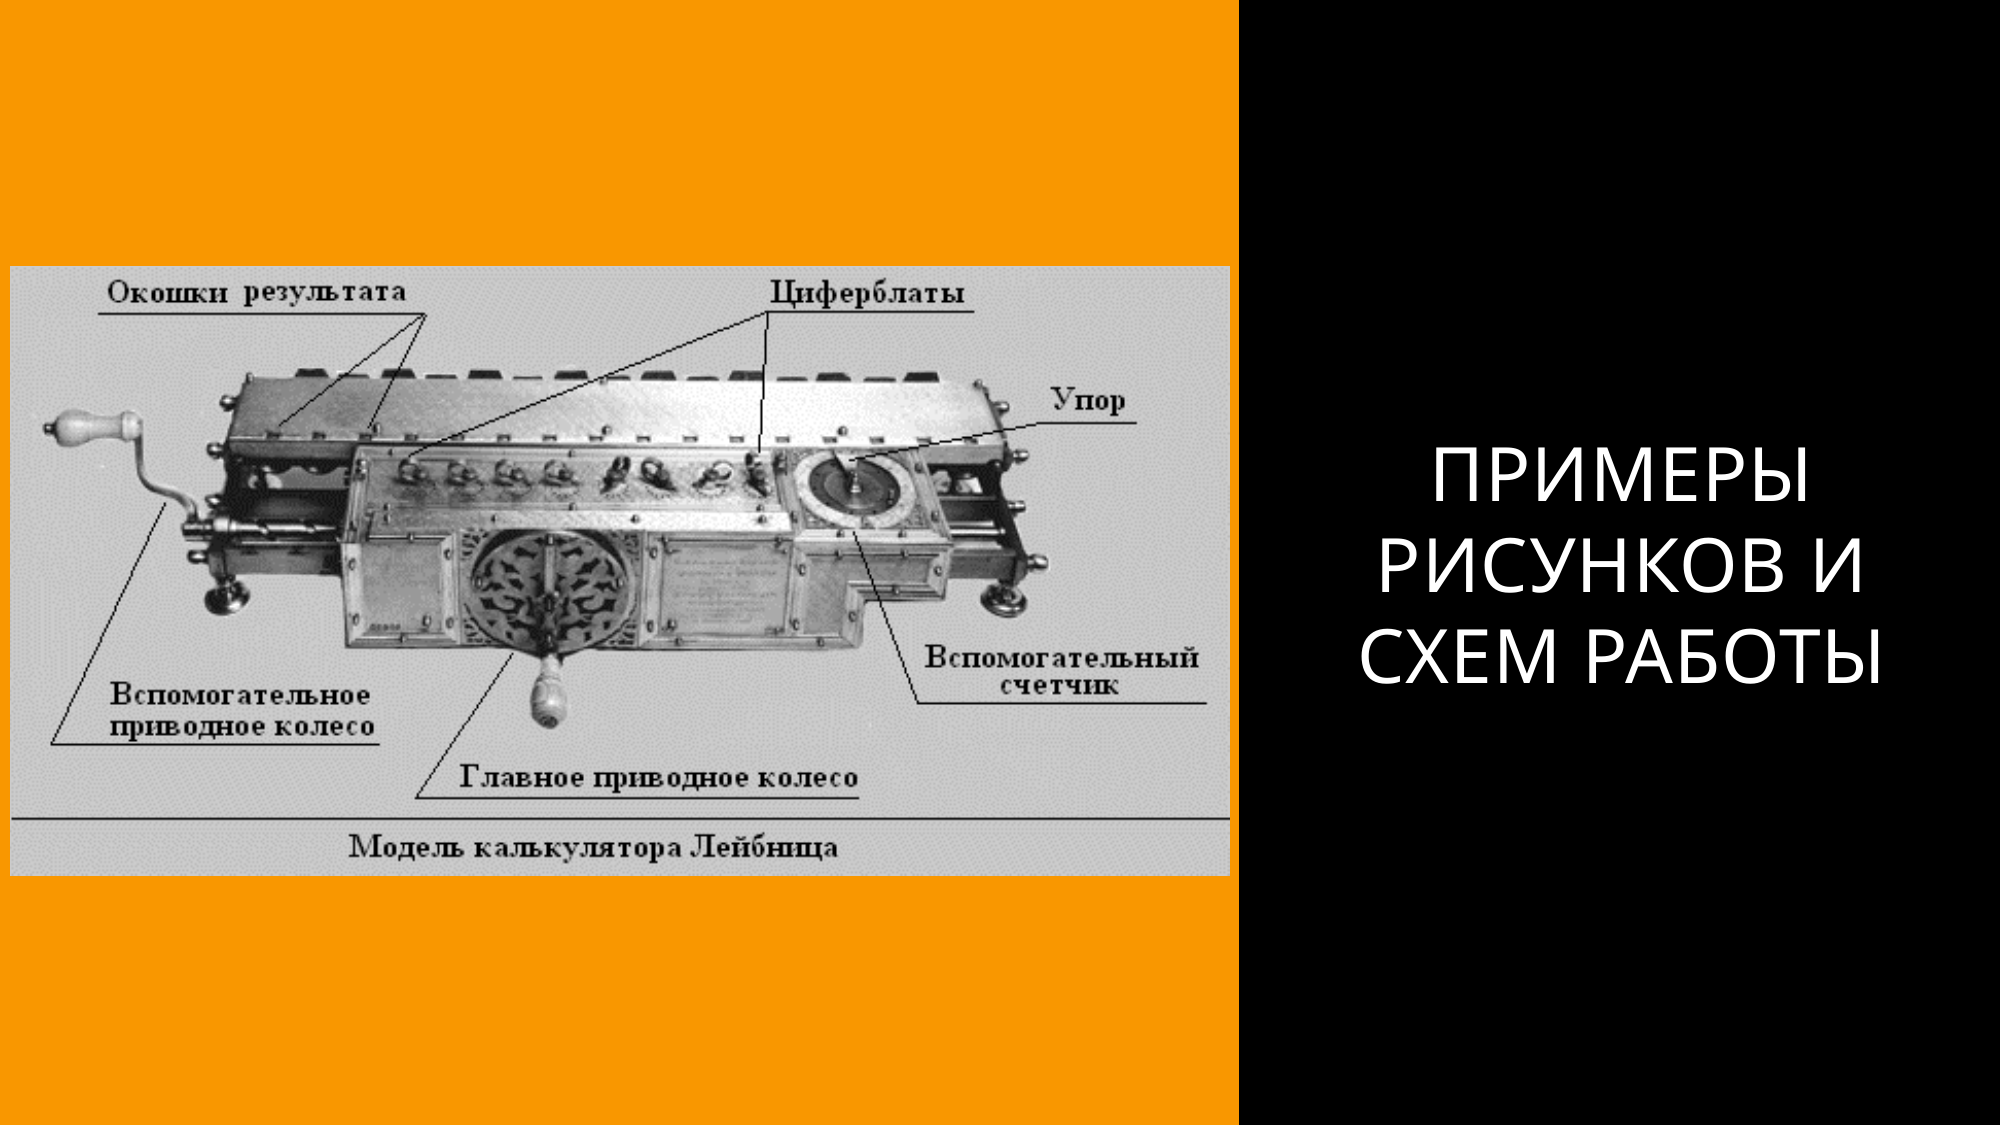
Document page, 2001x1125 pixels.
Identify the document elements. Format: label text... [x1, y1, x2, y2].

text_box [0, 0, 2000, 1125]
subtitle ПРИМЕРЫ РИСУНКОВ И СХЕМ РАБОТЫ [1317, 104, 1927, 1019]
picture [10, 266, 1230, 876]
